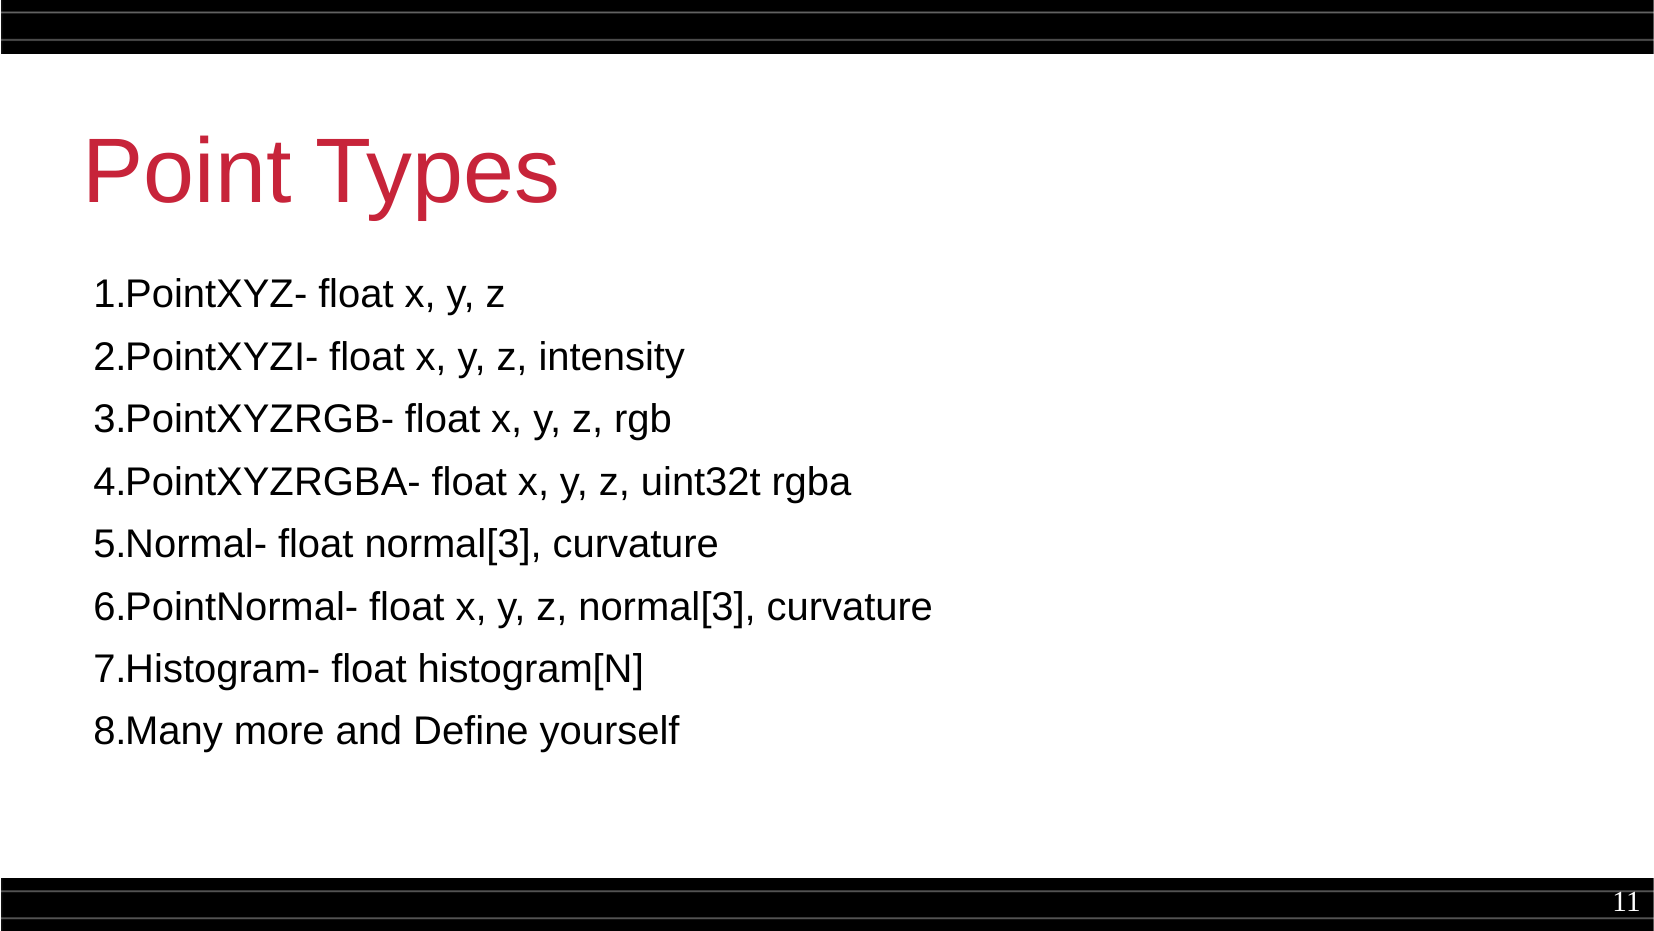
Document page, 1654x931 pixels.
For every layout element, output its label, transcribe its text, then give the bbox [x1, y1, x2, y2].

picture [1, 878, 1654, 931]
list PointXYZ- float x, y, z PointXYZI- float x, y, z, intensity PointXYZRGB- float x, y, z, rgb PointXYZRGBA- float x, y, z, uint32t rgba Normal- float normal[3], curvature PointNormal- float x, y, z, normal[3], curvature Histogram- float histogram[N] Many more and Define yourself [82, 271, 1571, 758]
picture [1, 0, 1654, 54]
title Point Types [82, 92, 1571, 249]
